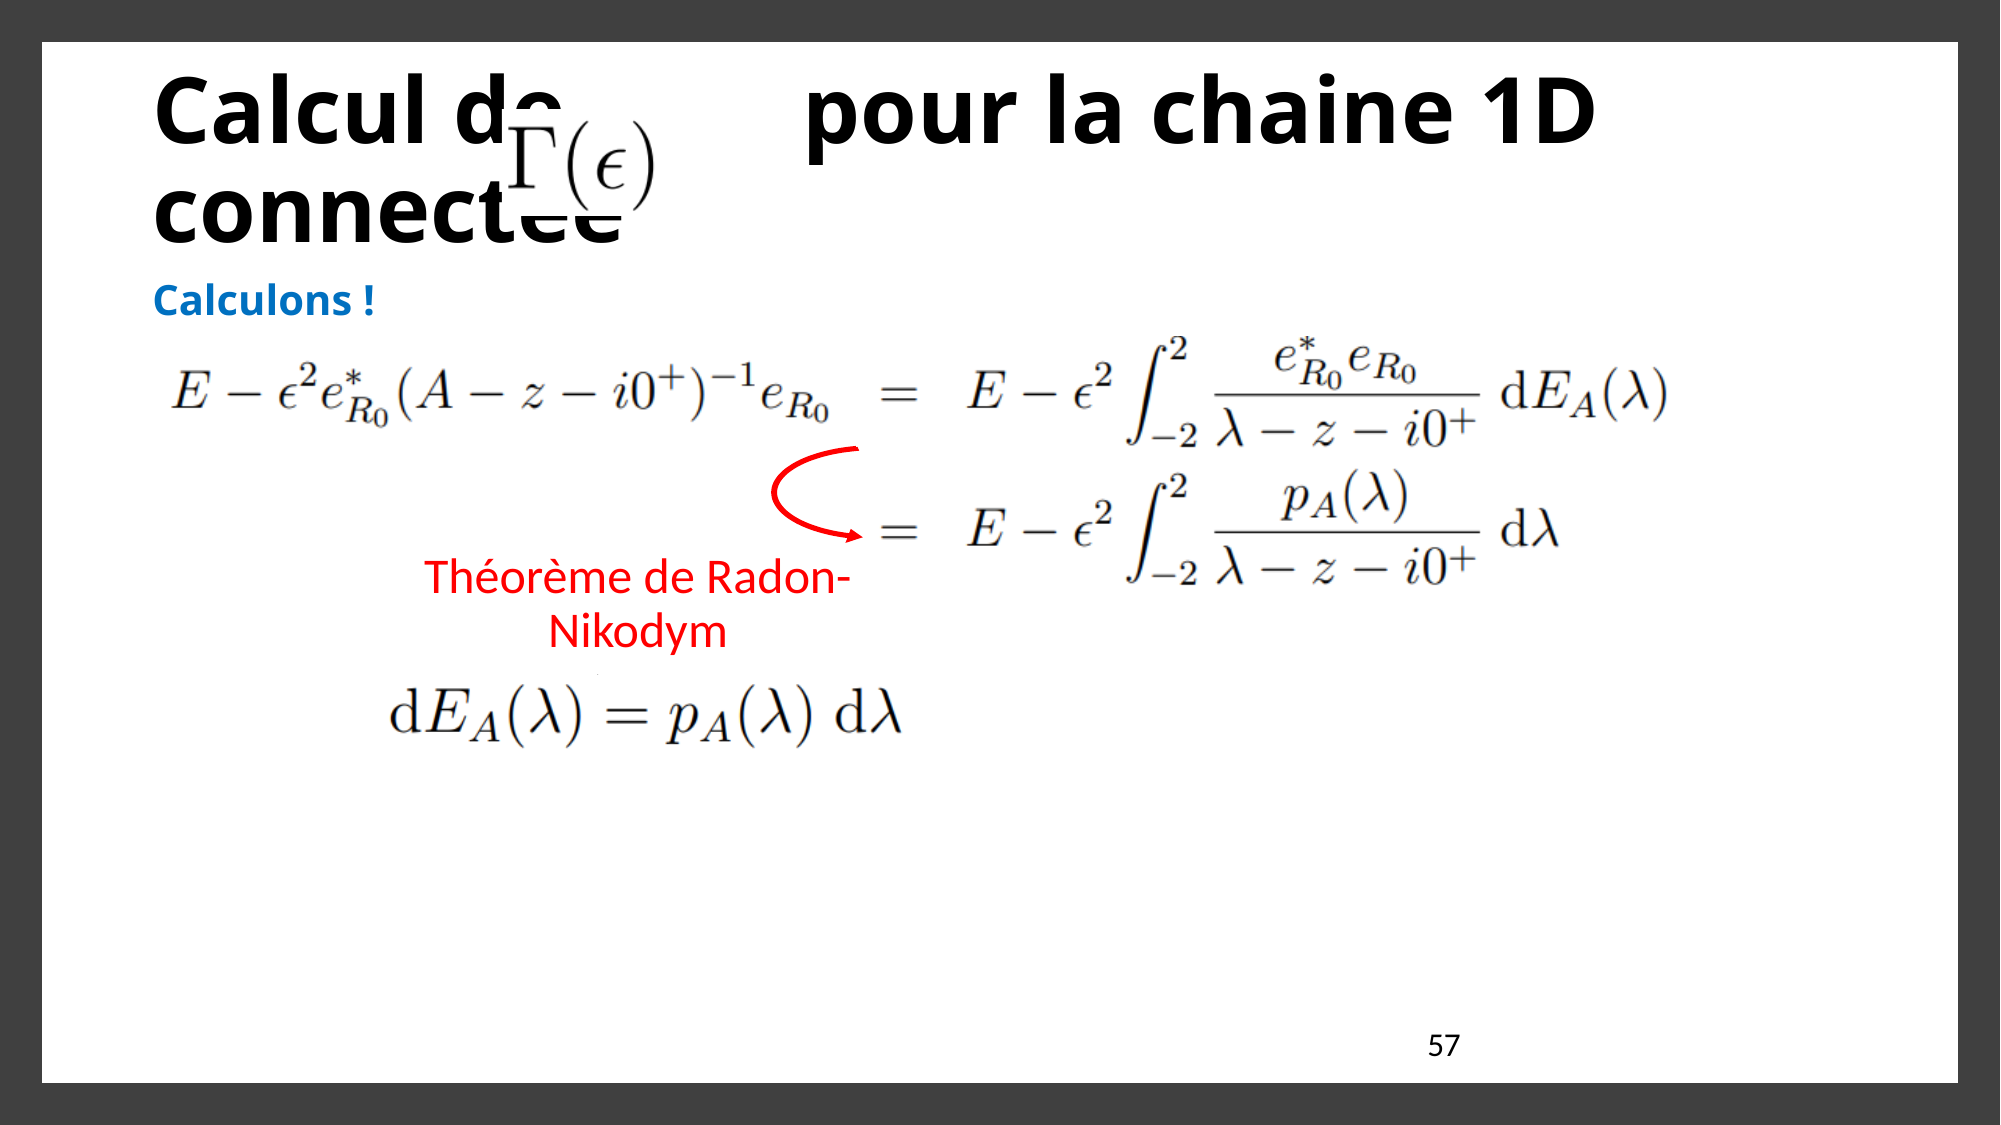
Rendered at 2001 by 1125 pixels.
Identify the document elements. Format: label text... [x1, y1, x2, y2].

text_box Calculons ! [137, 266, 1888, 383]
title Calcul de pour la chaine 1D connectée [137, 54, 1863, 266]
text_box [0, 0, 2000, 1125]
picture [156, 383, 1799, 597]
list Théorème de Radon-Nikodym [409, 542, 881, 675]
picture [501, 109, 658, 222]
picture [375, 675, 905, 751]
